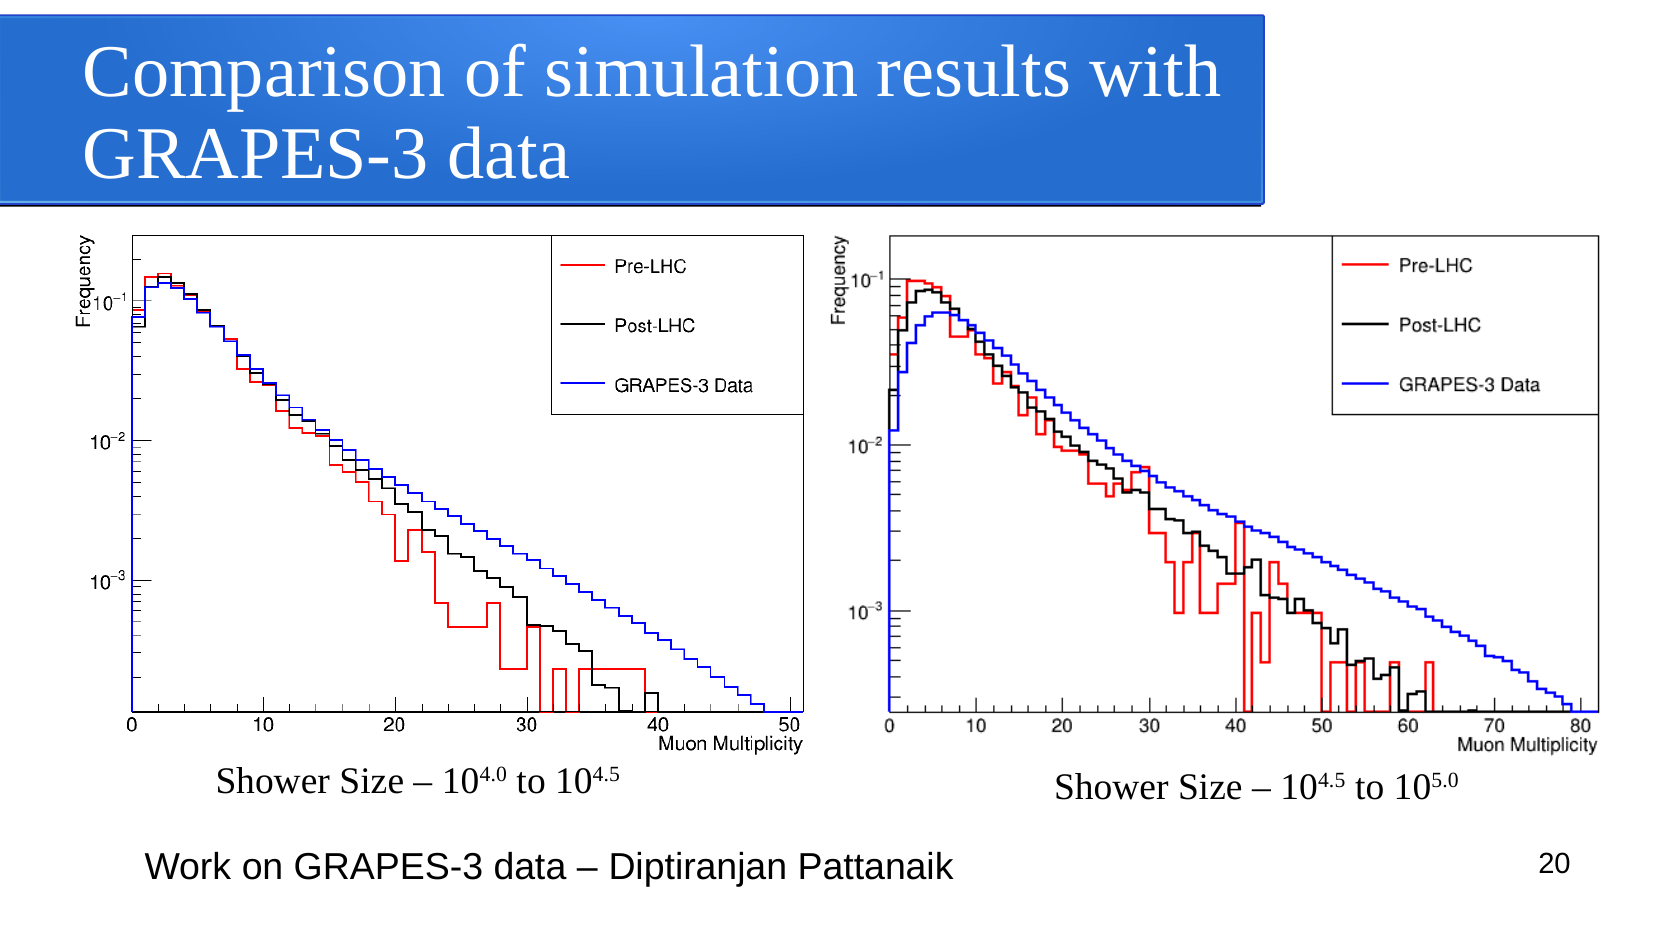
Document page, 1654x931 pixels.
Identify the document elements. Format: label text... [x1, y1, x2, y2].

text_box Shower Size – 104.5 to 105.0 [1039, 760, 1474, 815]
text_box Shower Size – 104.0 to 104.5 [200, 756, 636, 810]
title Comparison of simulation results with GRAPES-3 data [82, 29, 1235, 195]
picture [70, 220, 820, 756]
picture [826, 224, 1612, 760]
text_box Work on GRAPES-3 data – Diptiranjan Pattanaik [129, 838, 990, 896]
